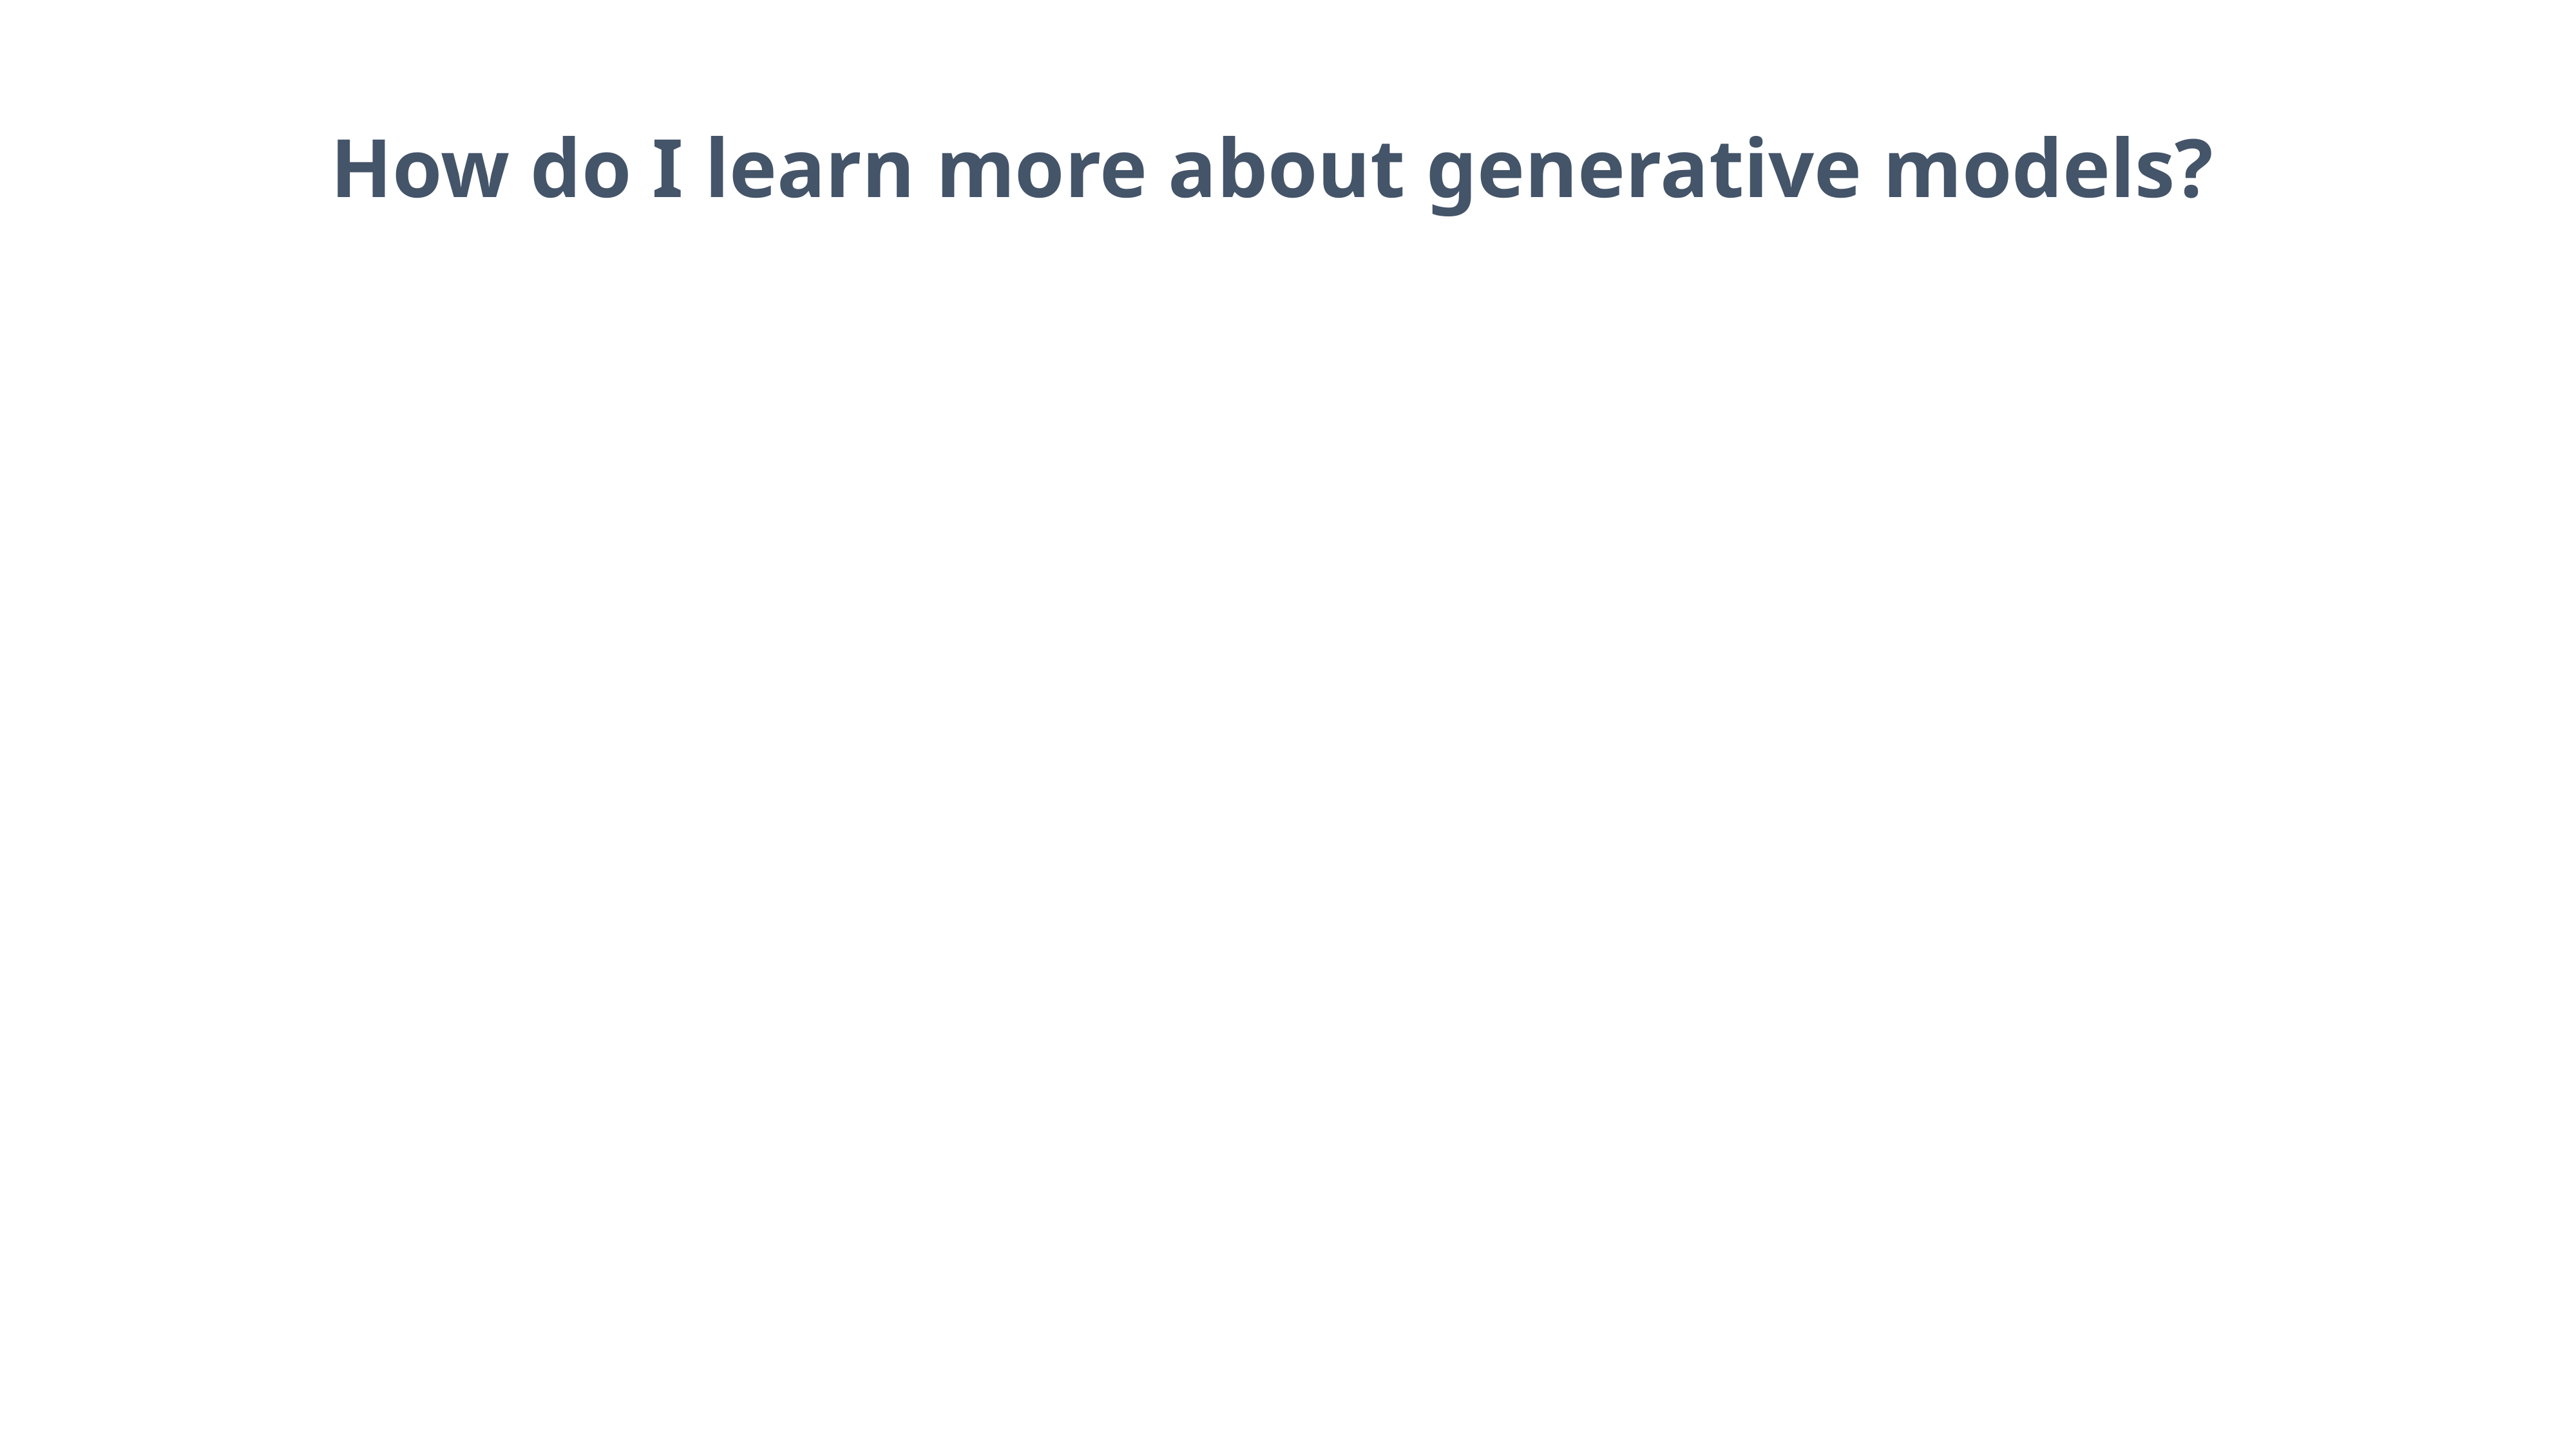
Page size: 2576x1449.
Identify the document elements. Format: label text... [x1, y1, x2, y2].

text_box How do I learn more about generative models? [321, 112, 2226, 219]
